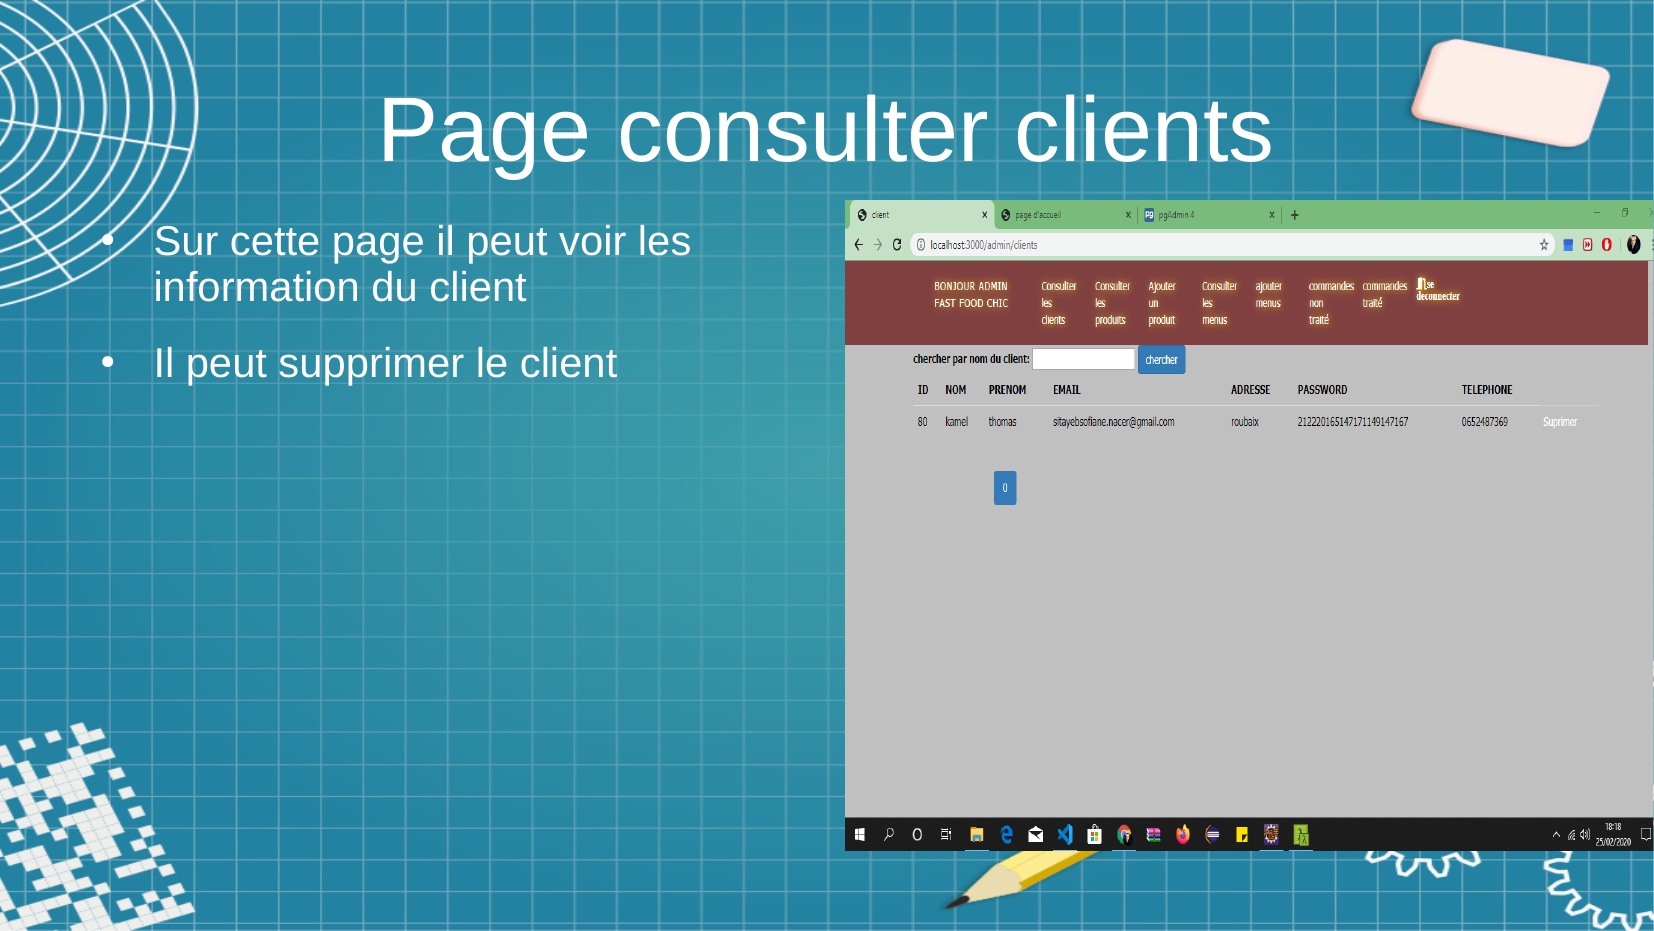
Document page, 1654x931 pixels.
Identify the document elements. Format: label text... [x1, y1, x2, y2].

list Sur cette page il peut voir les information du client Il peut supprimer le client [82, 217, 809, 758]
title Page consulter clients [82, 23, 1571, 237]
picture [0, 0, 1654, 931]
